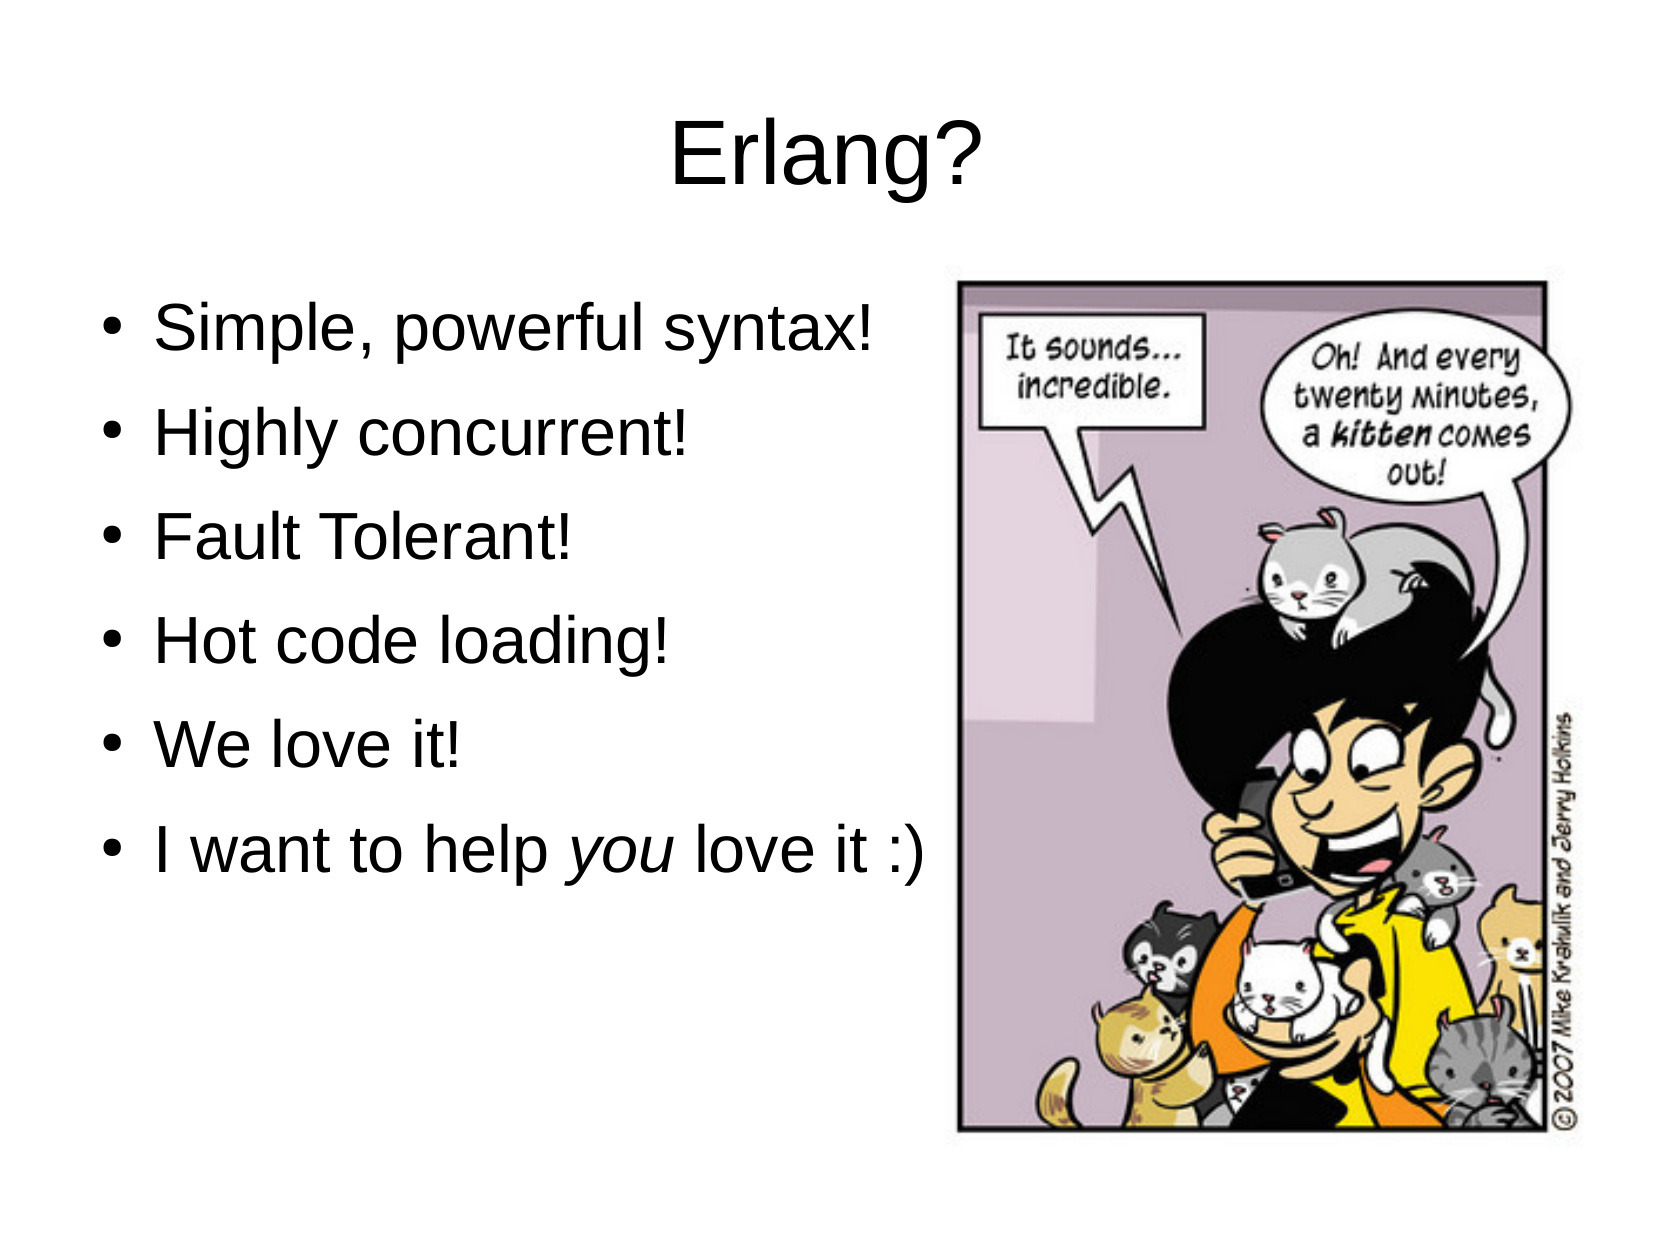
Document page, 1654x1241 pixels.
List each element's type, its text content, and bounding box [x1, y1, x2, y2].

list Simple, powerful syntax! Highly concurrent! Fault Tolerant! Hot code loading! We love it! I want to help you love it :) [82, 290, 944, 1109]
title Erlang? [82, 49, 1571, 257]
picture [944, 265, 1583, 1152]
